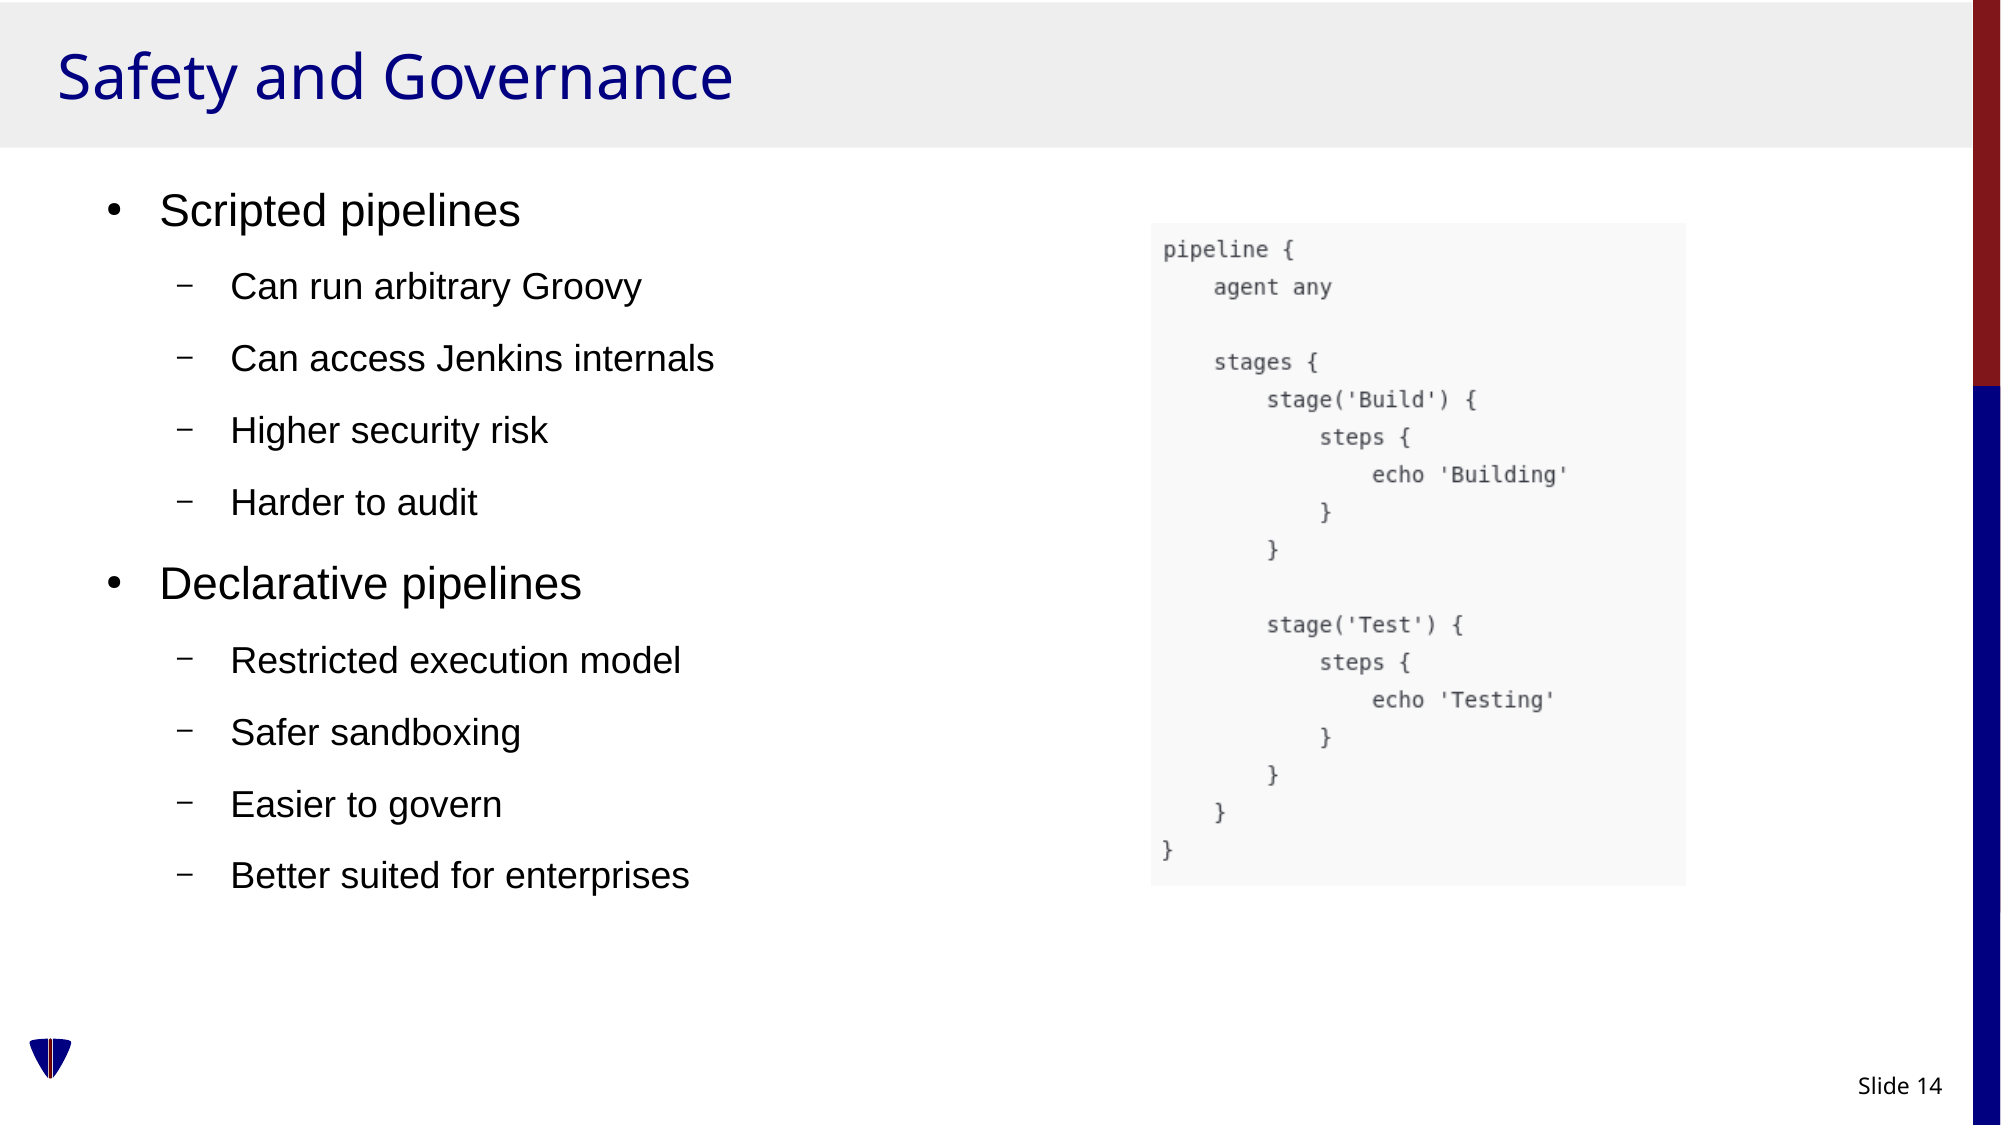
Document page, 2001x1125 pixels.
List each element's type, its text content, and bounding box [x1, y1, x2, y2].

title Safety and Governance [0, 2, 1973, 148]
list Scripted pipelines Can run arbitrary Groovy Can access Jenkins internals Higher security risk Harder to audit Declarative pipelines Restricted execution model Safer sandboxing Easier to govern Better suited for enterprises [88, 177, 886, 1034]
picture [1151, 223, 1686, 886]
